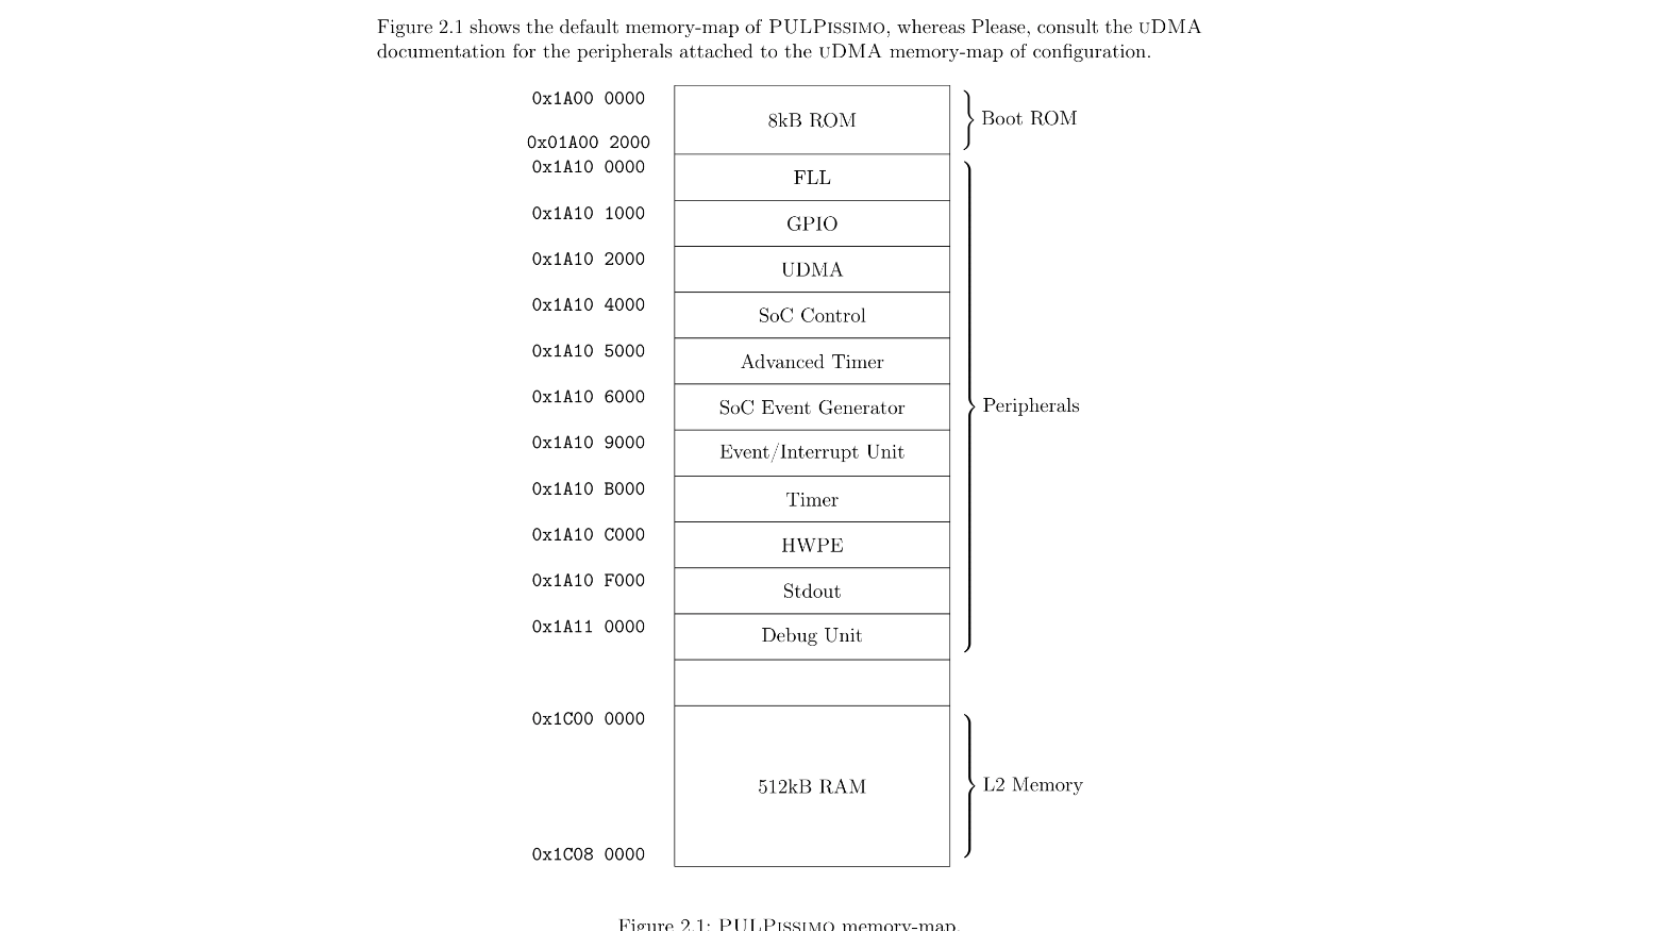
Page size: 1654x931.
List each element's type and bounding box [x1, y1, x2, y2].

picture [326, 0, 1231, 931]
